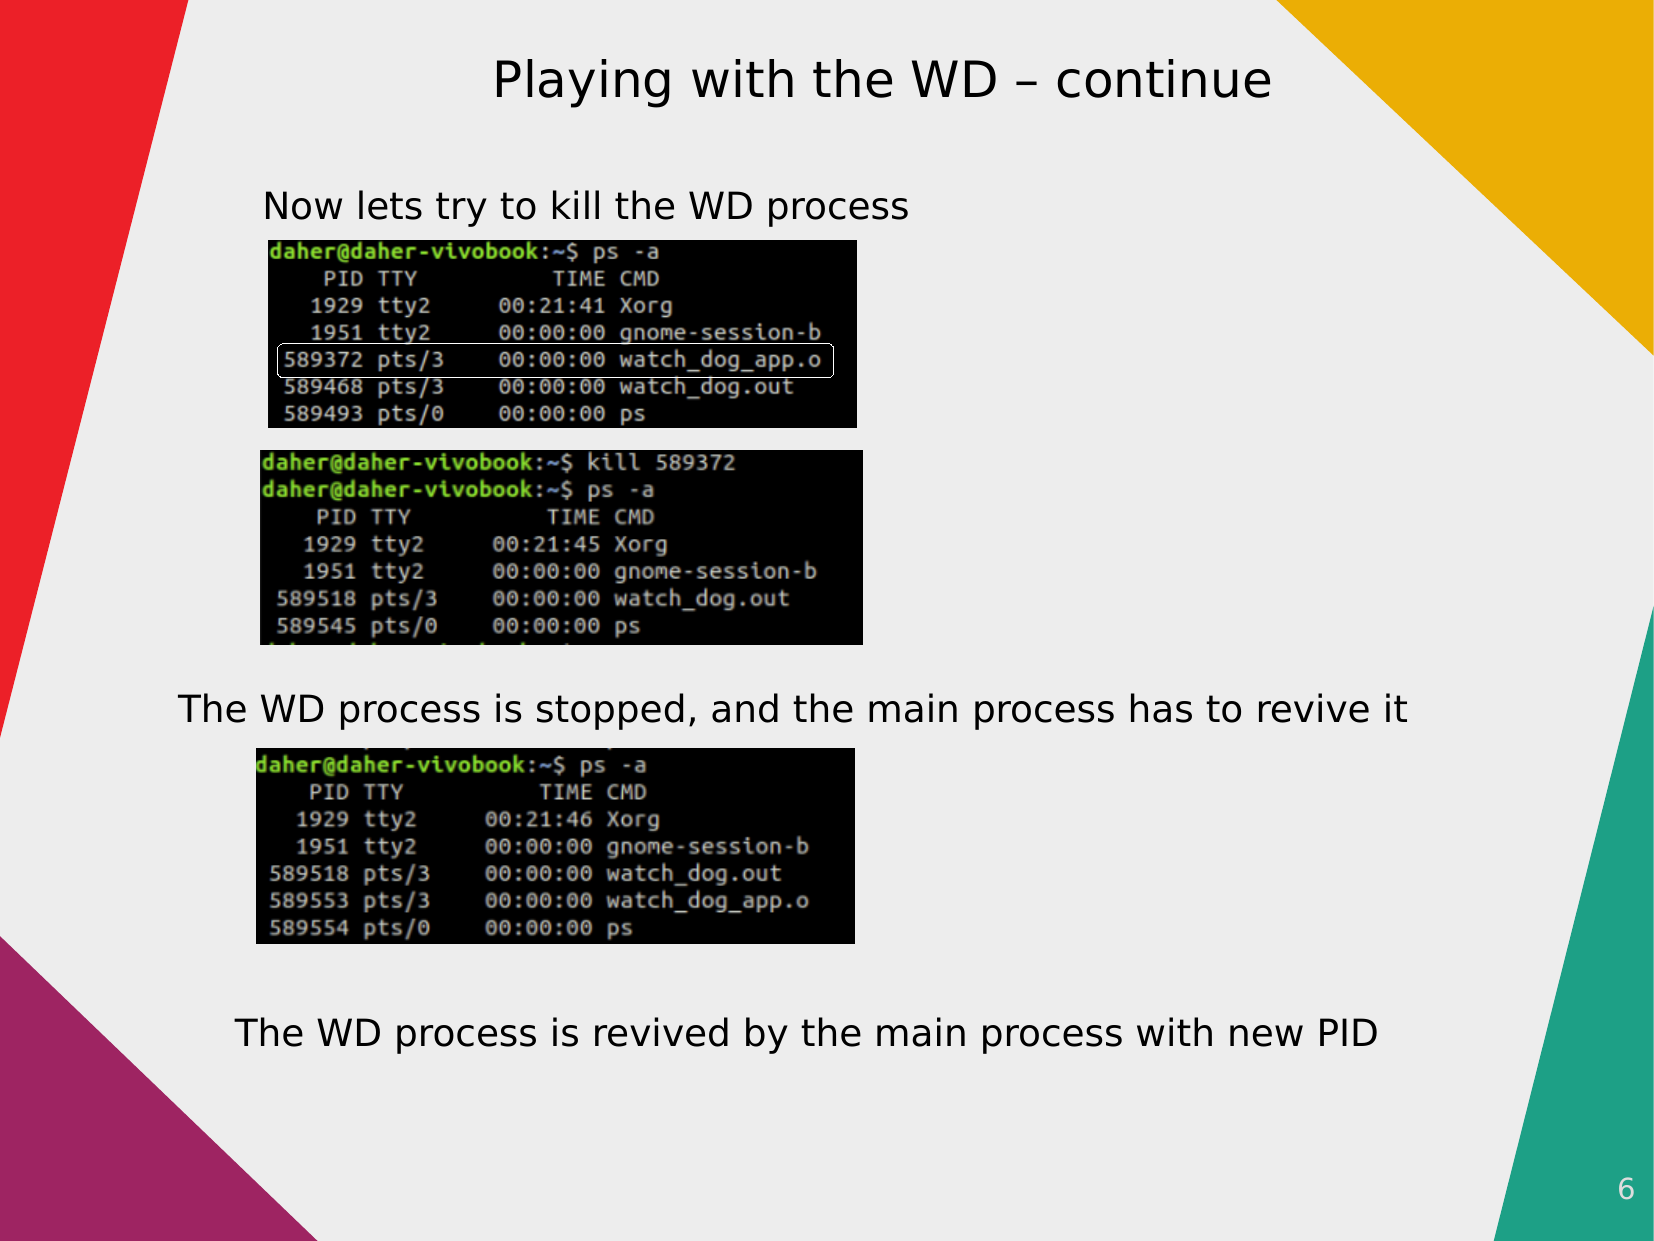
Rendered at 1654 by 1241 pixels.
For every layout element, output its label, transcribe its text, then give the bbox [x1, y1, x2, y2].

text_box [277, 343, 834, 378]
picture [268, 240, 857, 428]
text_box Now lets try to kill the WD process [247, 177, 926, 237]
text_box The WD process is revived by the main process with new PID [219, 1004, 1396, 1063]
text_box Playing with the WD – continue [478, 43, 1289, 117]
picture [260, 450, 863, 645]
picture [256, 748, 855, 944]
text_box The WD process is stopped, and the main process has to revive it [163, 680, 1437, 740]
